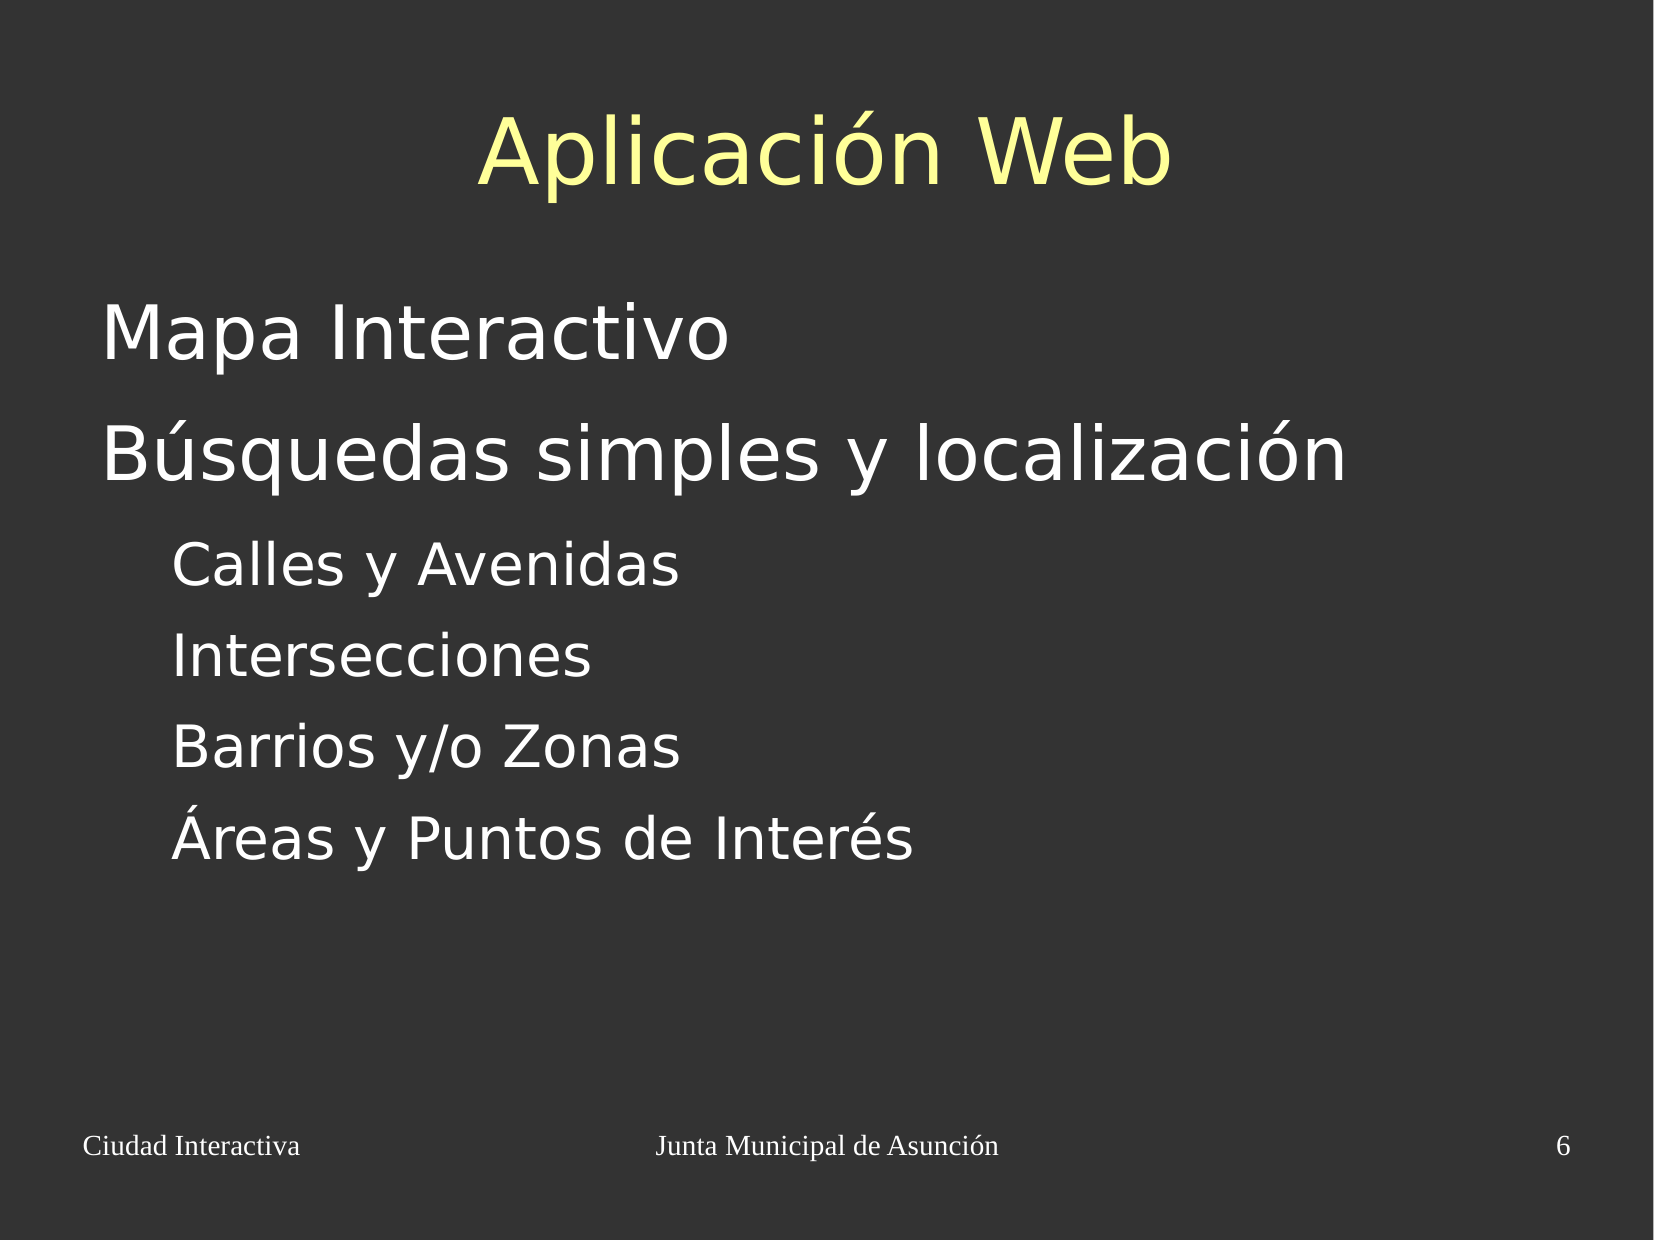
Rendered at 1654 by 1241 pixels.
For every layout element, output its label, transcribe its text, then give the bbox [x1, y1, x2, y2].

list Mapa Interactivo Búsquedas simples y localización Calles y Avenidas Intersecciones Barrios y/o Zonas Áreas y Puntos de Interés [82, 290, 1571, 1094]
title Aplicación Web [82, 56, 1571, 250]
